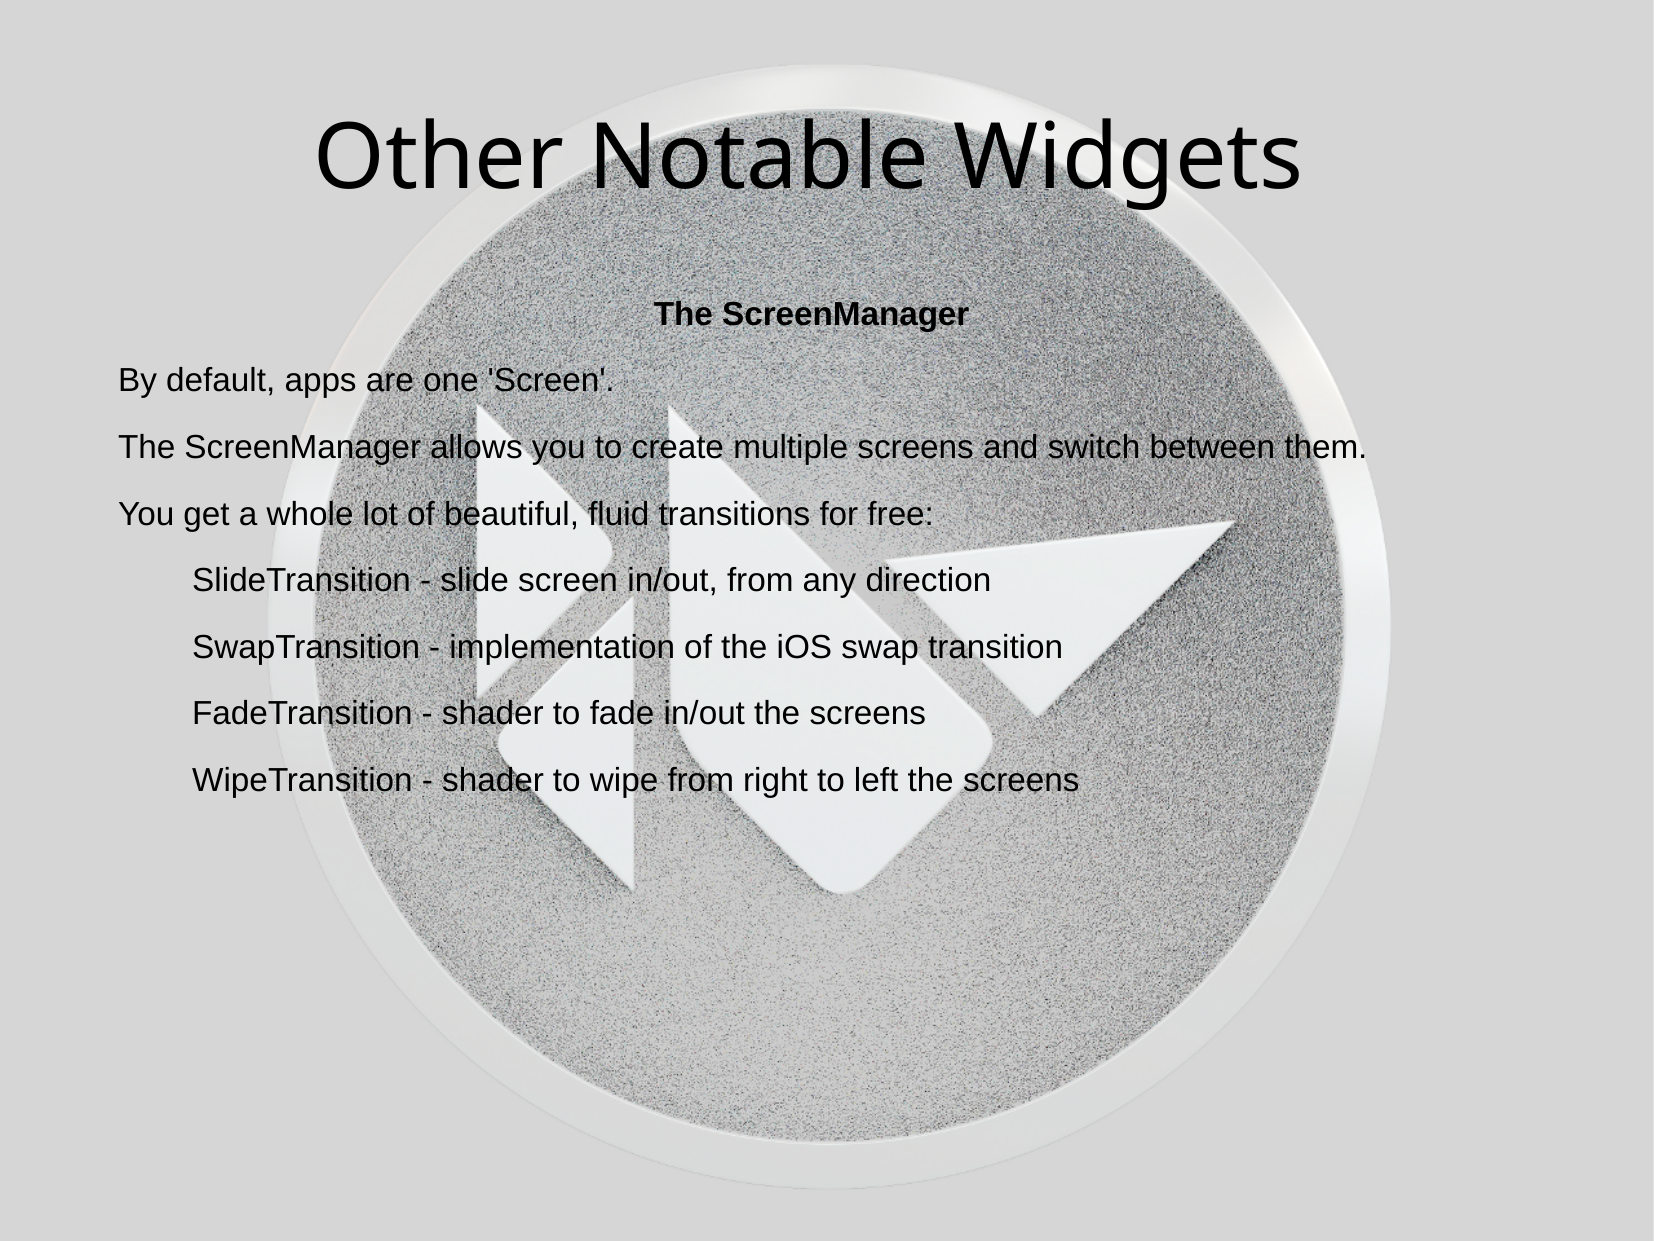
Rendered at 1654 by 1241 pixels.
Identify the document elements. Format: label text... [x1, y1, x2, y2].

list The ScreenManager By default, apps are one 'Screen'. The ScreenManager allows you to create multiple screens and switch between them. You get a whole lot of beautiful, fluid transitions for free: SlideTransition - slide screen in/out, from any direction SwapTransition - implementation of the iOS swap transition FadeTransition - shader to fade in/out the screens WipeTransition - shader to wipe from right to left the screens [118, 295, 1506, 1004]
picture [0, 0, 1654, 1241]
title Other Notable Widgets [82, 49, 1536, 257]
